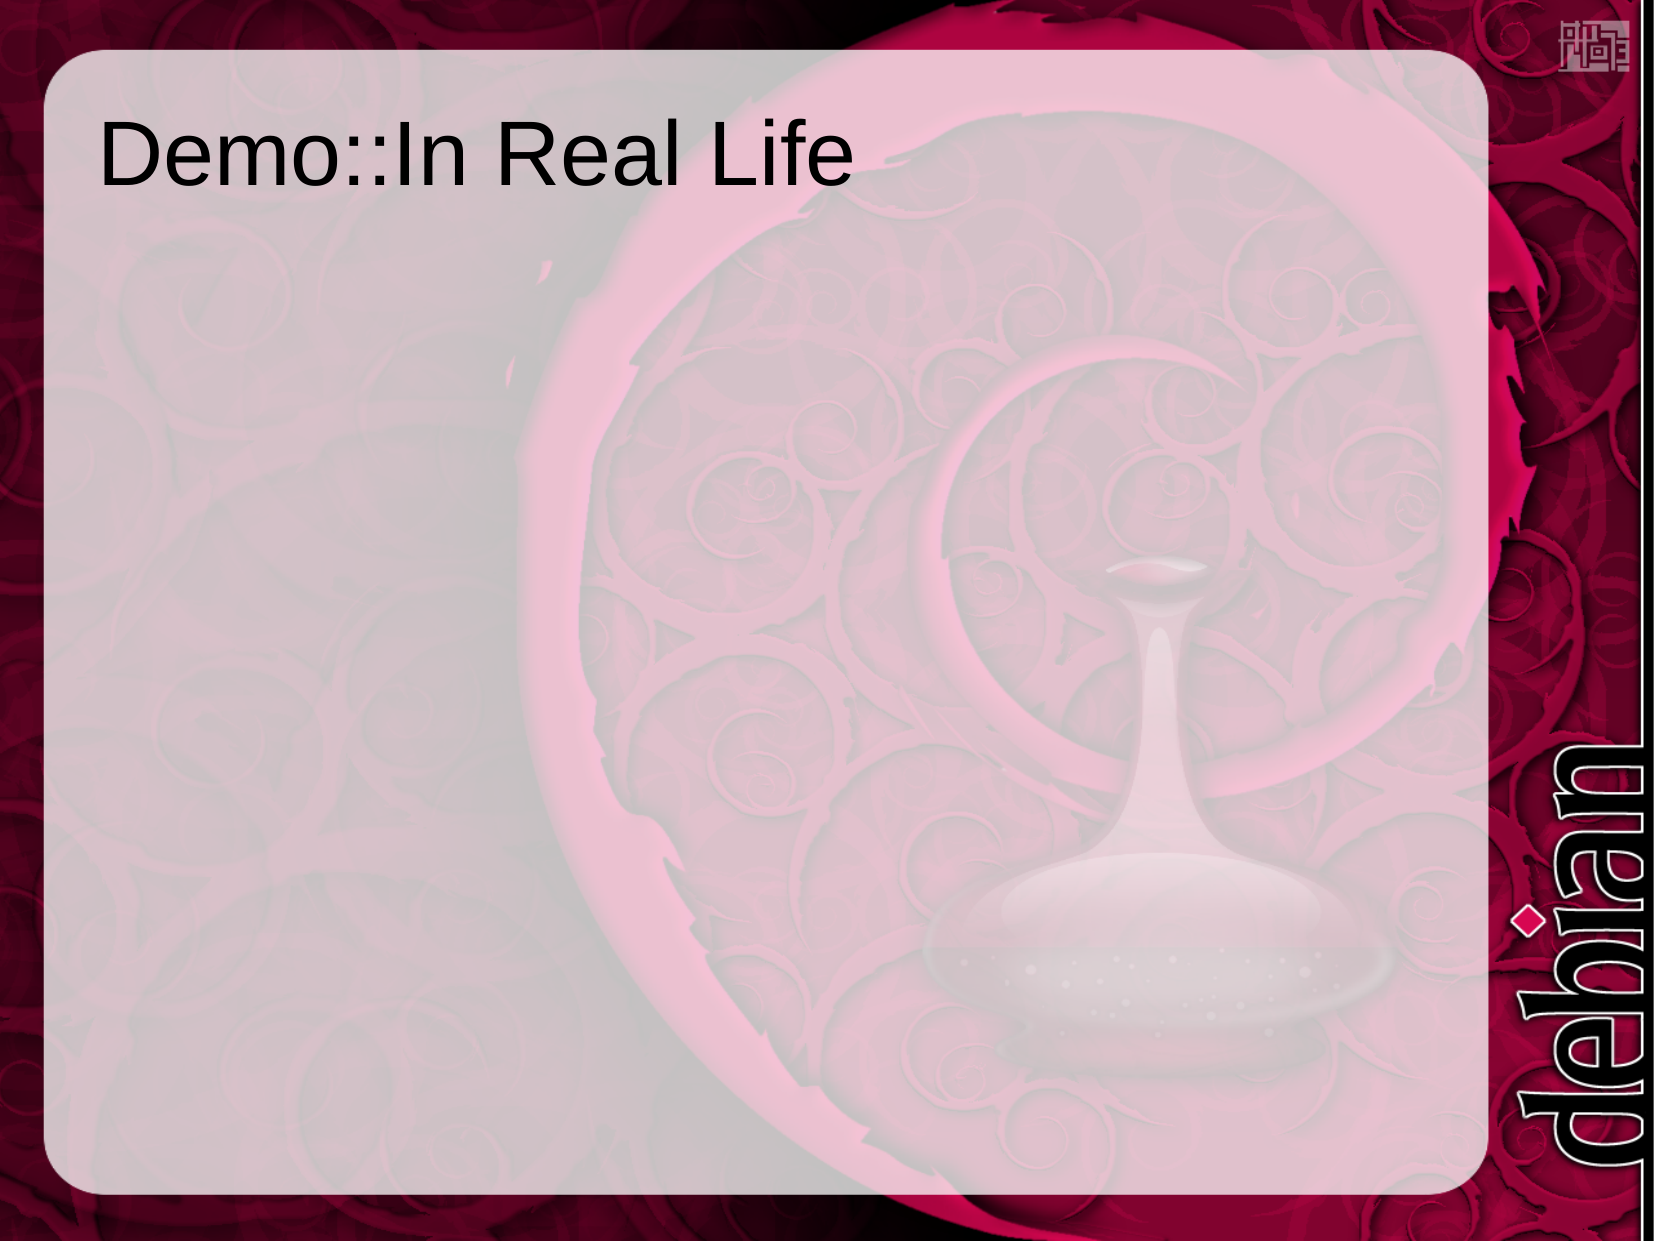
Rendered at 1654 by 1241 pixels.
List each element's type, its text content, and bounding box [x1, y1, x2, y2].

picture [0, 0, 1654, 1241]
text_box Demo::In Real Life [82, 95, 1323, 213]
